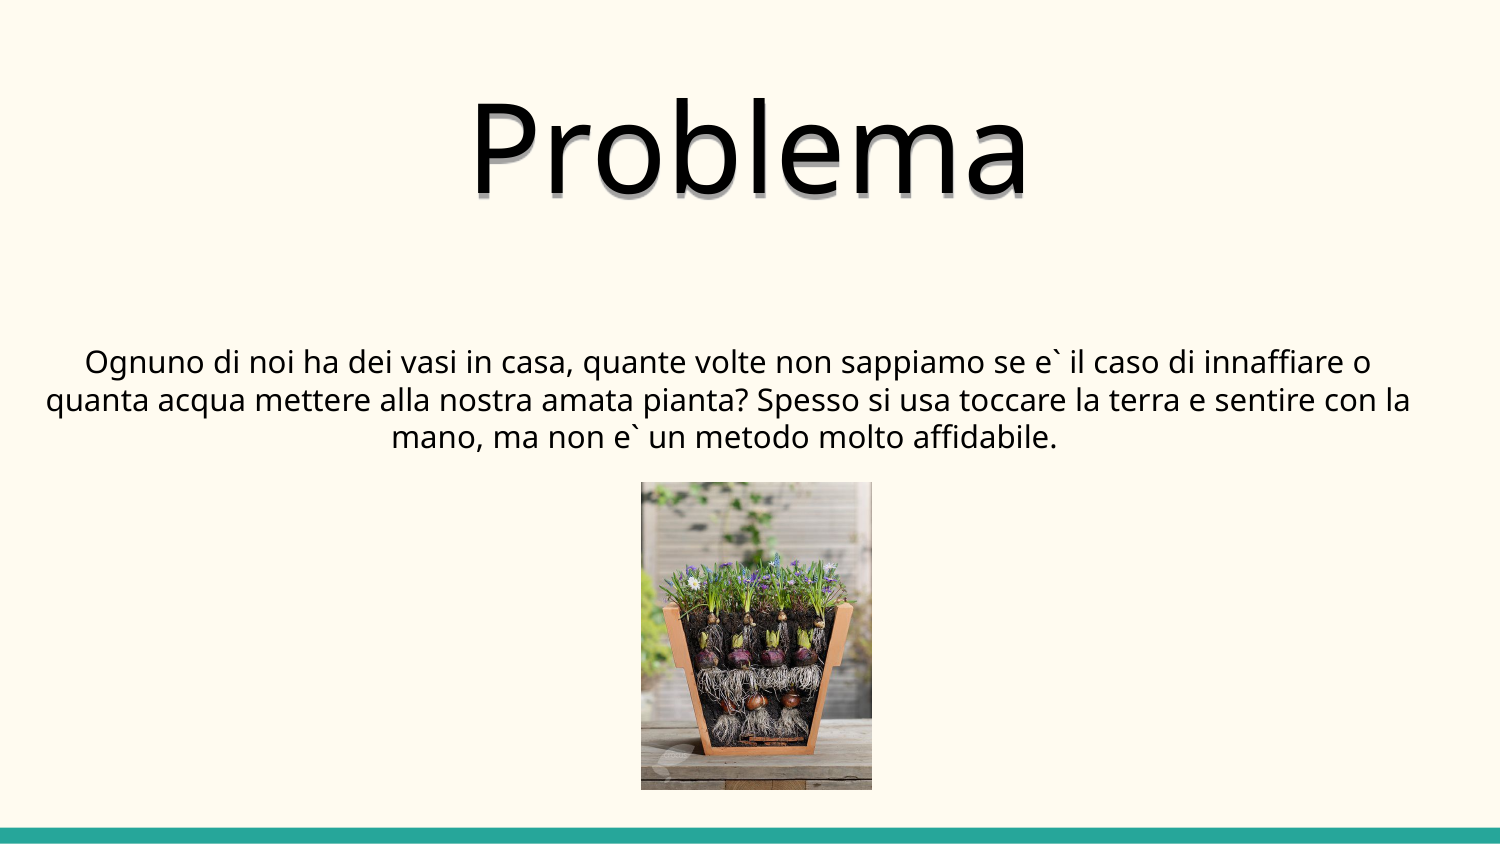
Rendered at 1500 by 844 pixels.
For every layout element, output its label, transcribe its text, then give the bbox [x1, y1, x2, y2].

list Ognuno di noi ha dei vasi in casa, quante volte non sappiamo se e` il caso di innaffiare o quanta acqua mettere alla nostra amata pianta? Spesso si usa toccare la terra e sentire con la mano, ma non e` un metodo molto affidabile. [30, 119, 1428, 678]
title Problema [51, 93, 1449, 195]
picture [641, 482, 872, 790]
